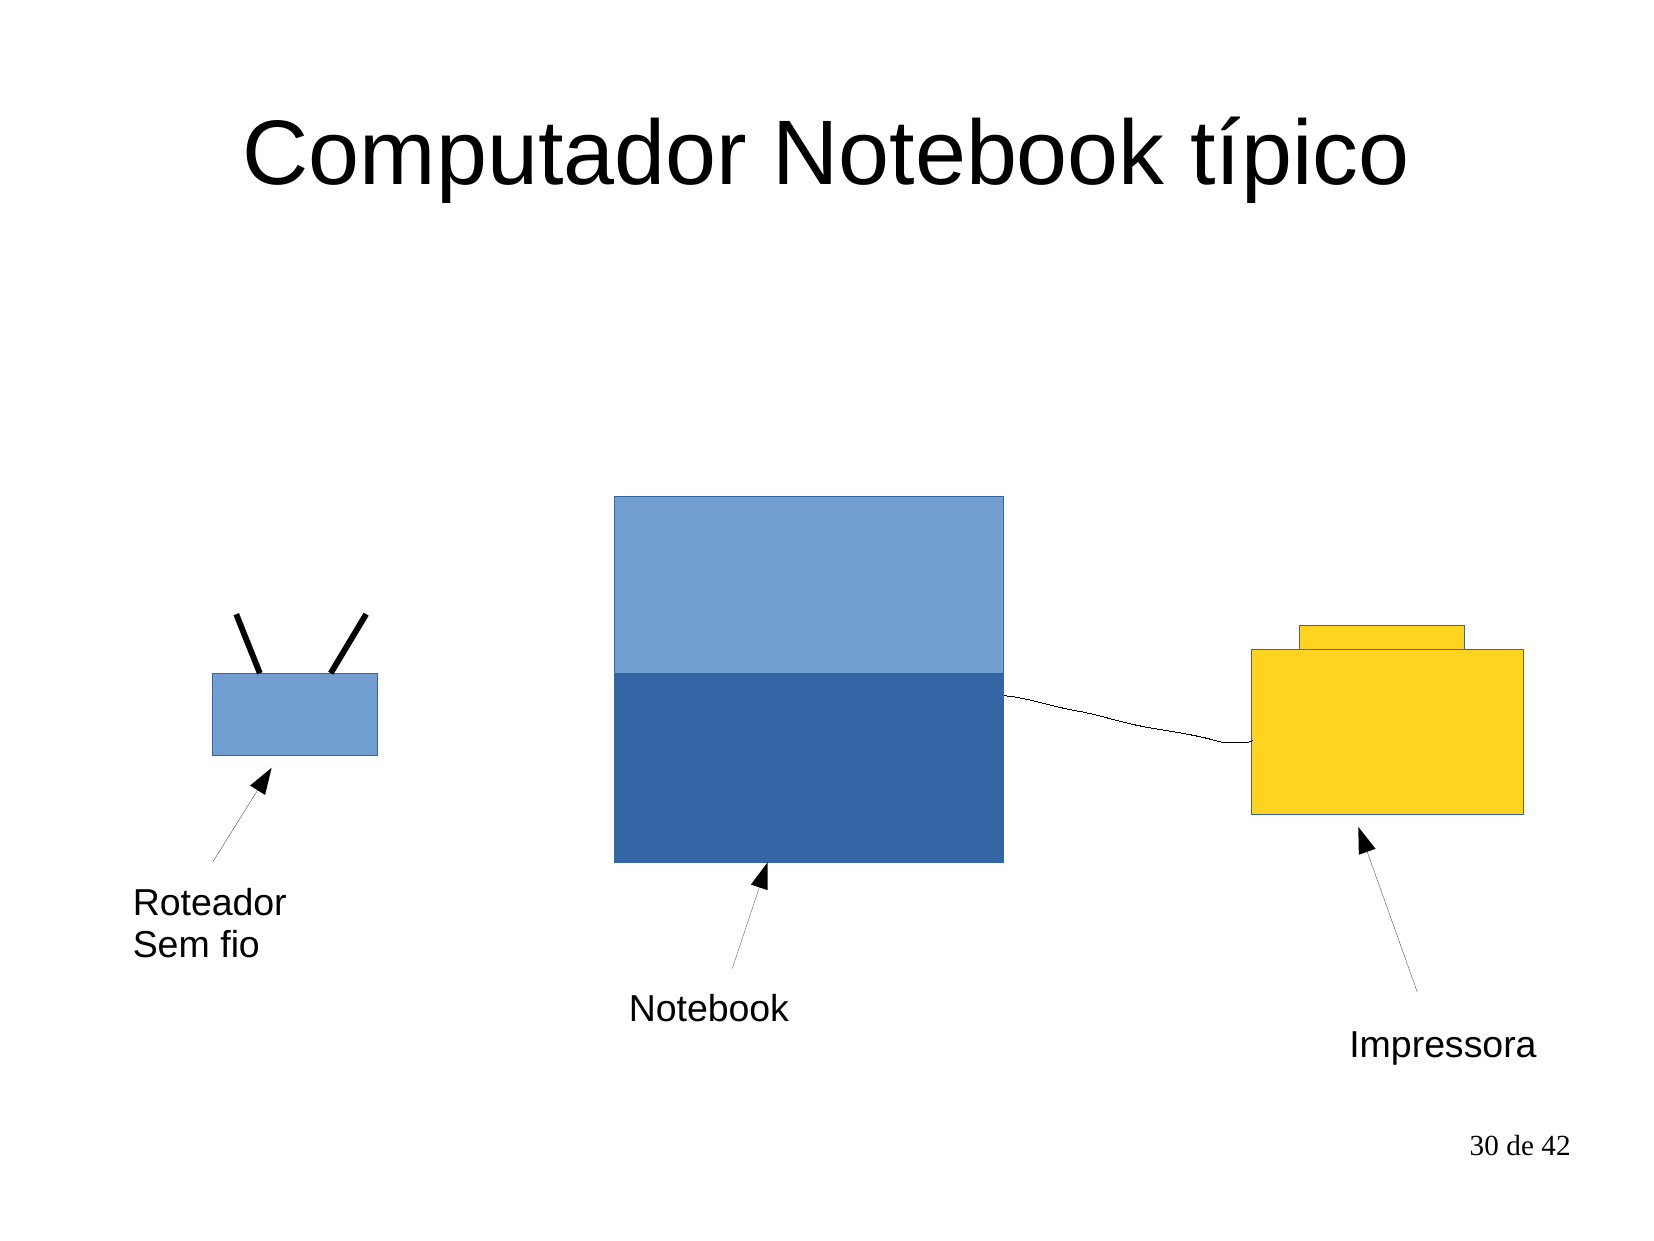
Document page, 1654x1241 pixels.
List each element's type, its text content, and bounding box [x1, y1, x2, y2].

text_box Notebook [614, 980, 851, 1038]
text_box [614, 496, 1004, 863]
text_box [212, 673, 378, 756]
text_box Impressora [1334, 1015, 1583, 1073]
title Computador Notebook típico [82, 49, 1571, 257]
text_box [1251, 625, 1524, 815]
text_box Roteador Sem fio [118, 874, 390, 973]
